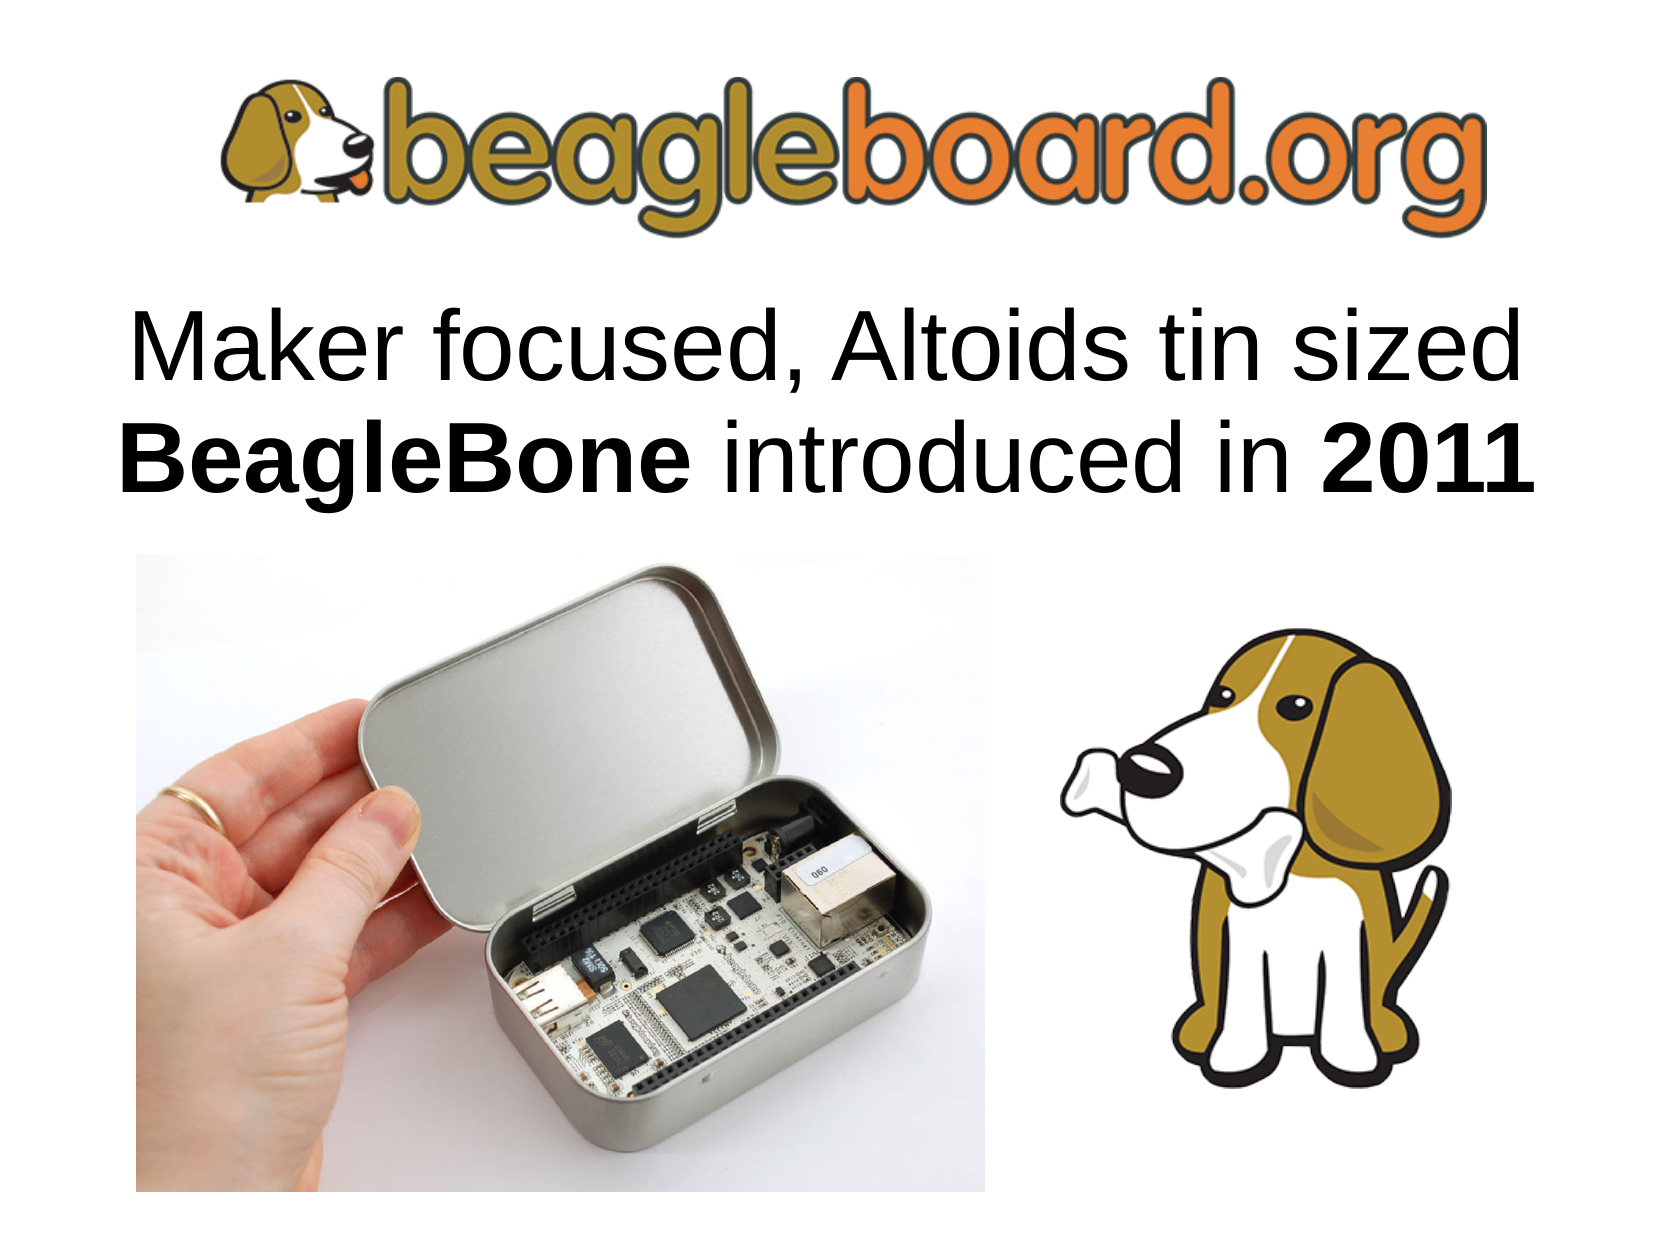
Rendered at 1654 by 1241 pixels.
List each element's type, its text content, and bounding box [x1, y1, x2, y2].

picture [216, 77, 1487, 242]
picture [136, 554, 985, 1192]
list Maker focused, Altoids tin sized BeagleBone introduced in 2011 [82, 290, 1571, 1010]
picture [1060, 628, 1452, 1089]
